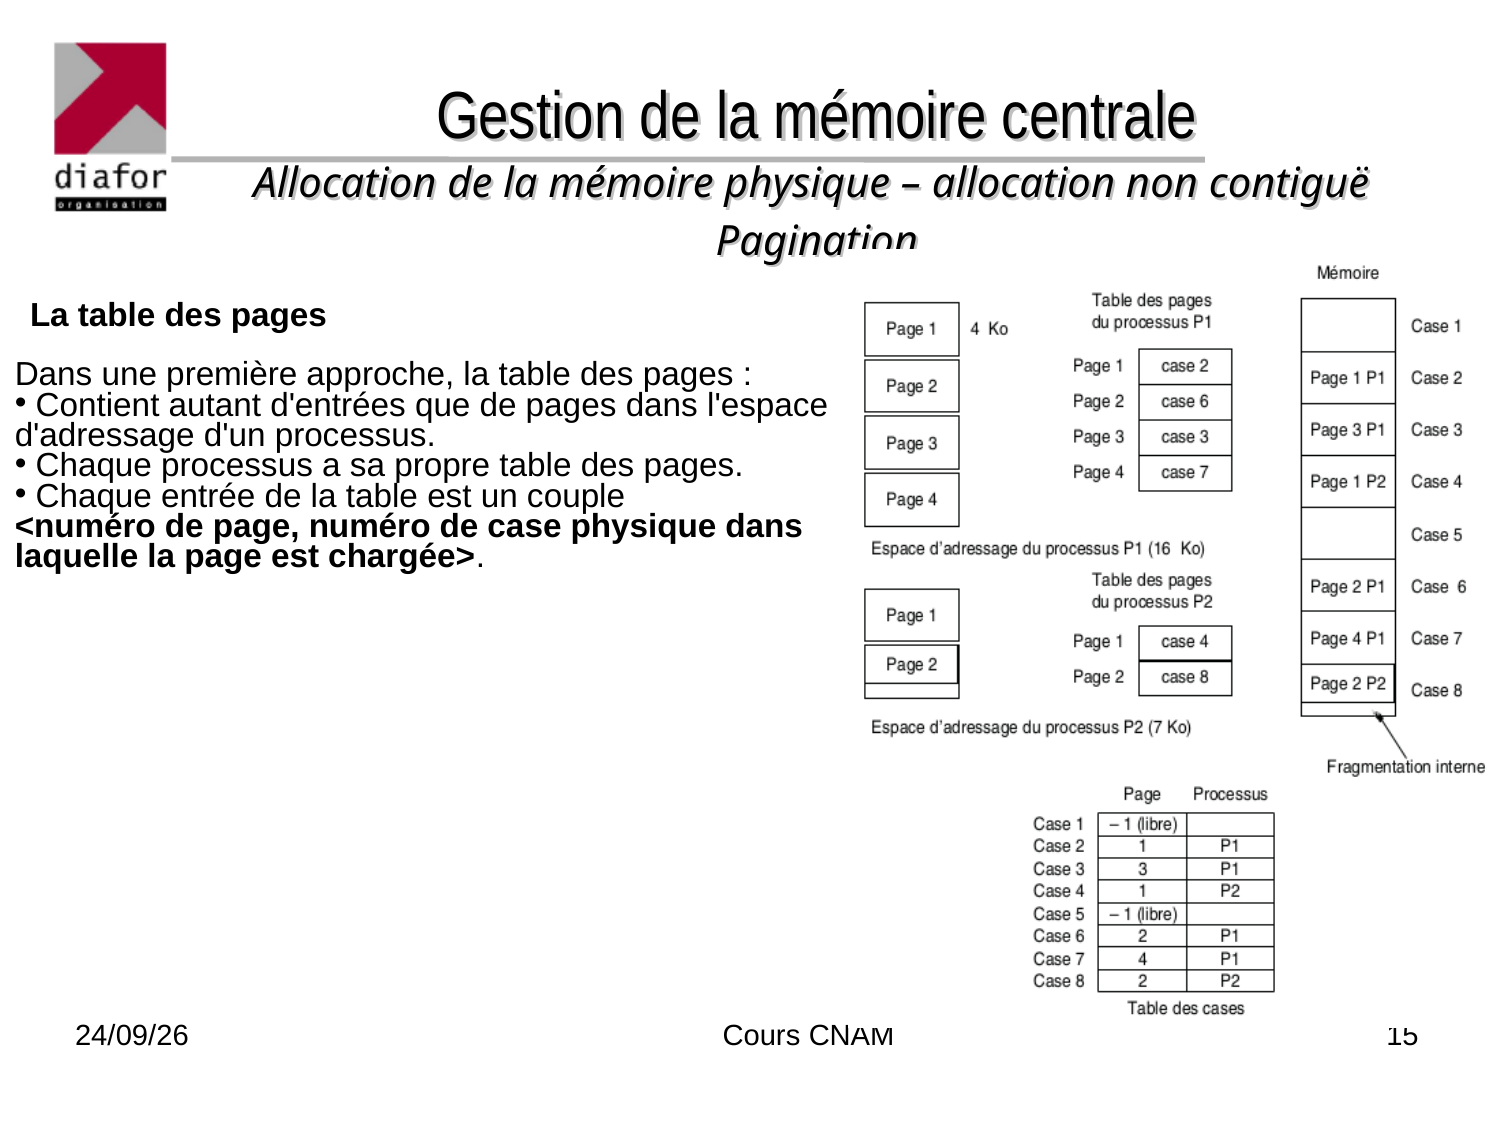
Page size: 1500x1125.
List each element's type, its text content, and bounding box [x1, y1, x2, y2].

text_box La table des pages [5, 295, 343, 341]
text_box Dans une première approche, la table des pages : Contient autant d'entrées que de pages dans l'espace d'adressage d'un processus. Chaque processus a sa propre table des pages. Chaque entrée de la table est un couple <numéro de page, numéro de case physique dans laquelle la page est chargée>. [0, 354, 845, 582]
picture [848, 249, 1500, 1028]
title Gestion de la mémoire centrale Allocation de la mémoire physique – allocation non contiguë Pagination [133, 69, 1500, 273]
picture [53, 42, 168, 213]
